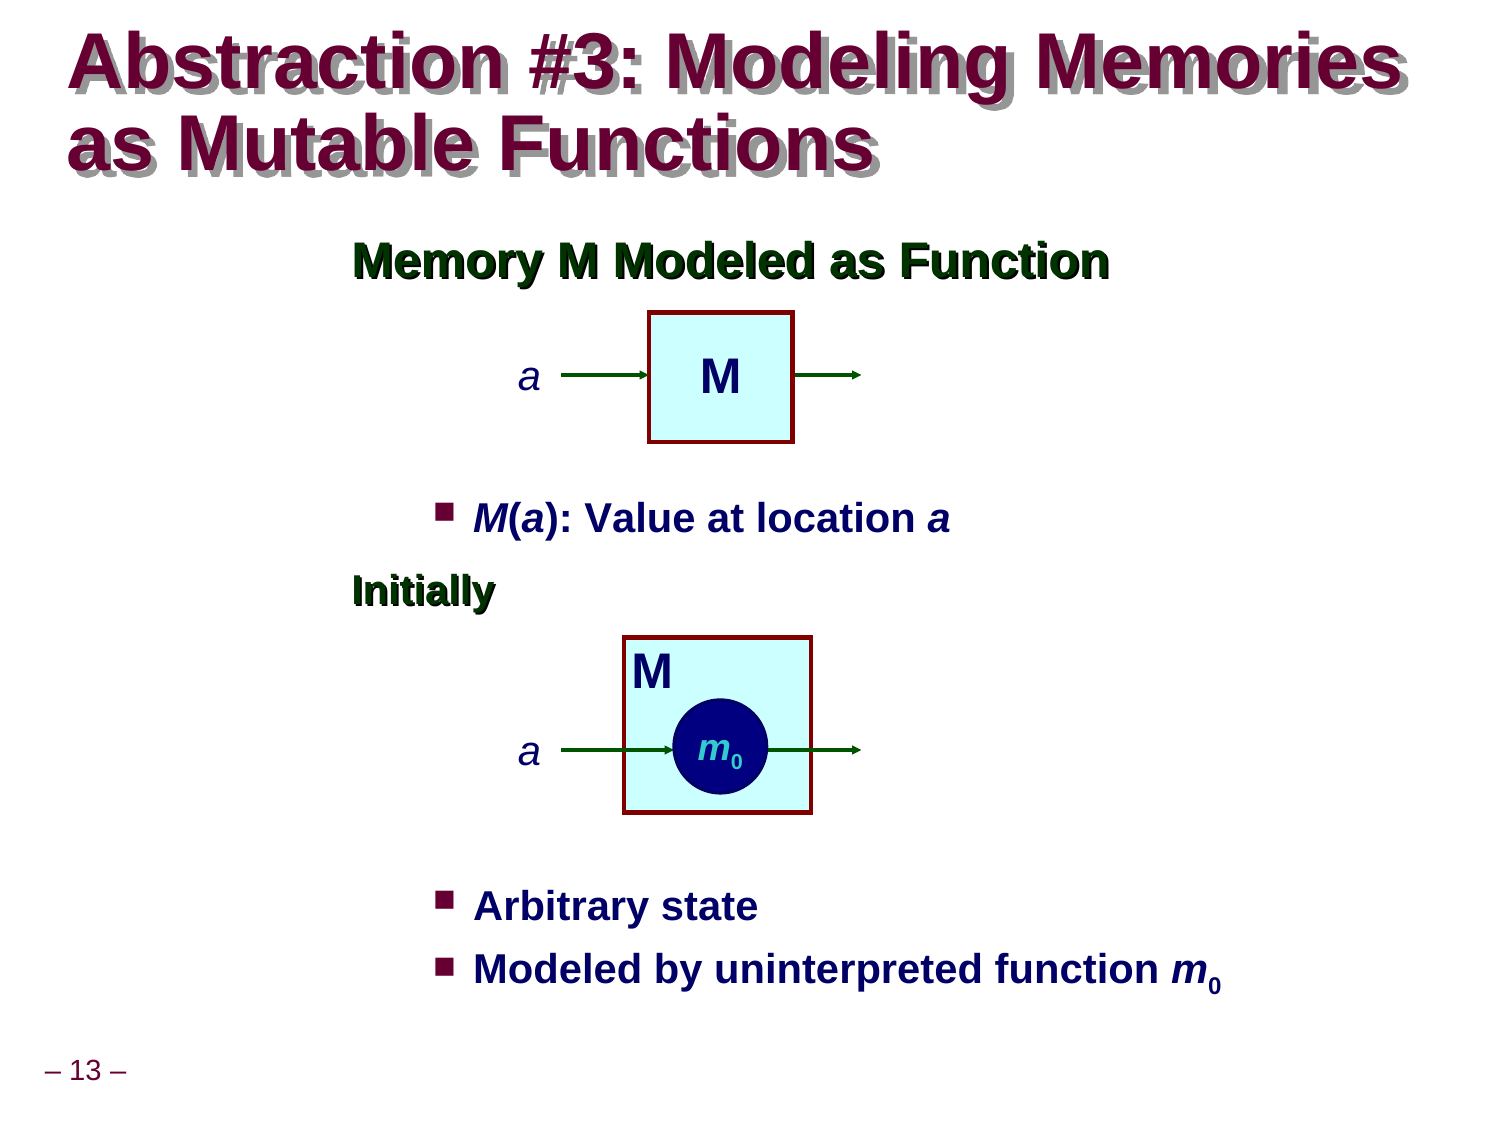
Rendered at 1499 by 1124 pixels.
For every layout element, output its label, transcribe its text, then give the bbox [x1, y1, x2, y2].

text_box M [648, 312, 793, 442]
text_box M [623, 637, 812, 749]
text_box a [510, 346, 549, 407]
text_box M [623, 751, 812, 813]
text_box m0 [673, 699, 767, 793]
title Abstraction #3: Modeling Memories as Mutable Functions [66, 21, 1495, 188]
list Memory M Modeled as Function M(a): Value at location a Initially Arbitrary state Modeled by uninterpreted function m0 [336, 224, 1409, 1056]
text_box a [510, 721, 549, 782]
